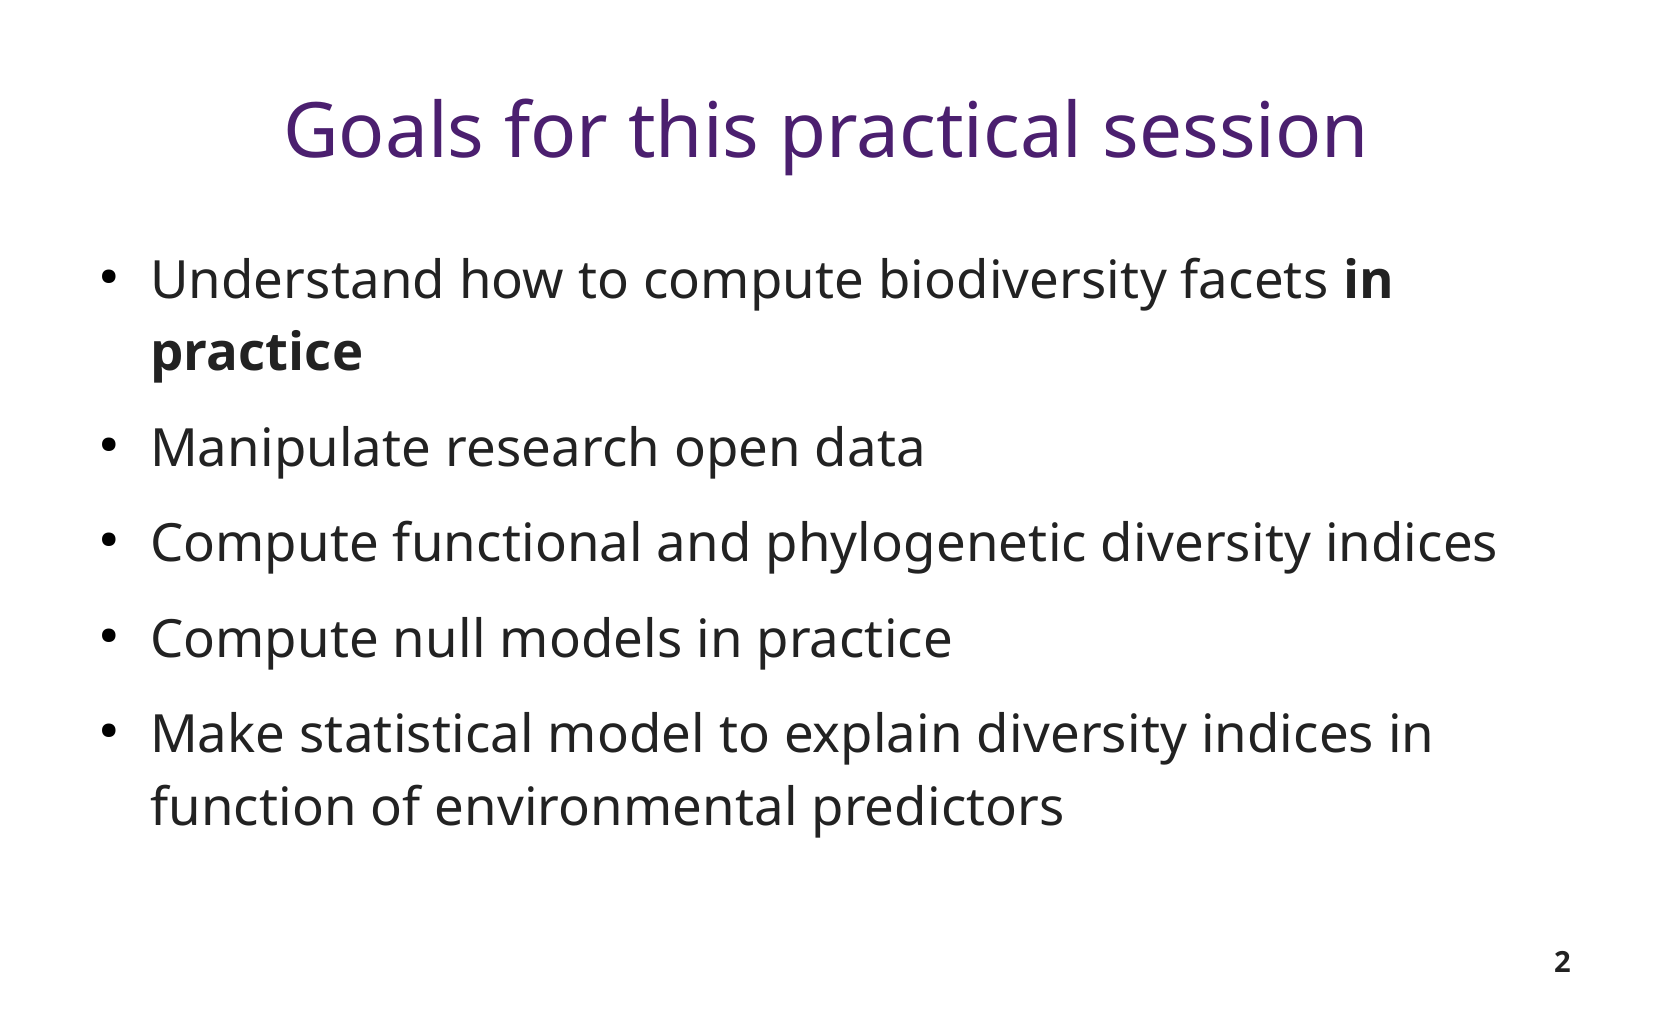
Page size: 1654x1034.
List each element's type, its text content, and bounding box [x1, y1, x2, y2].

title Goals for this practical session [82, 41, 1571, 214]
list Understand how to compute biodiversity facets in practice Manipulate research open data Compute functional and phylogenetic diversity indices Compute null models in practice Make statistical model to explain diversity indices in function of environmental predictors [82, 241, 1571, 842]
